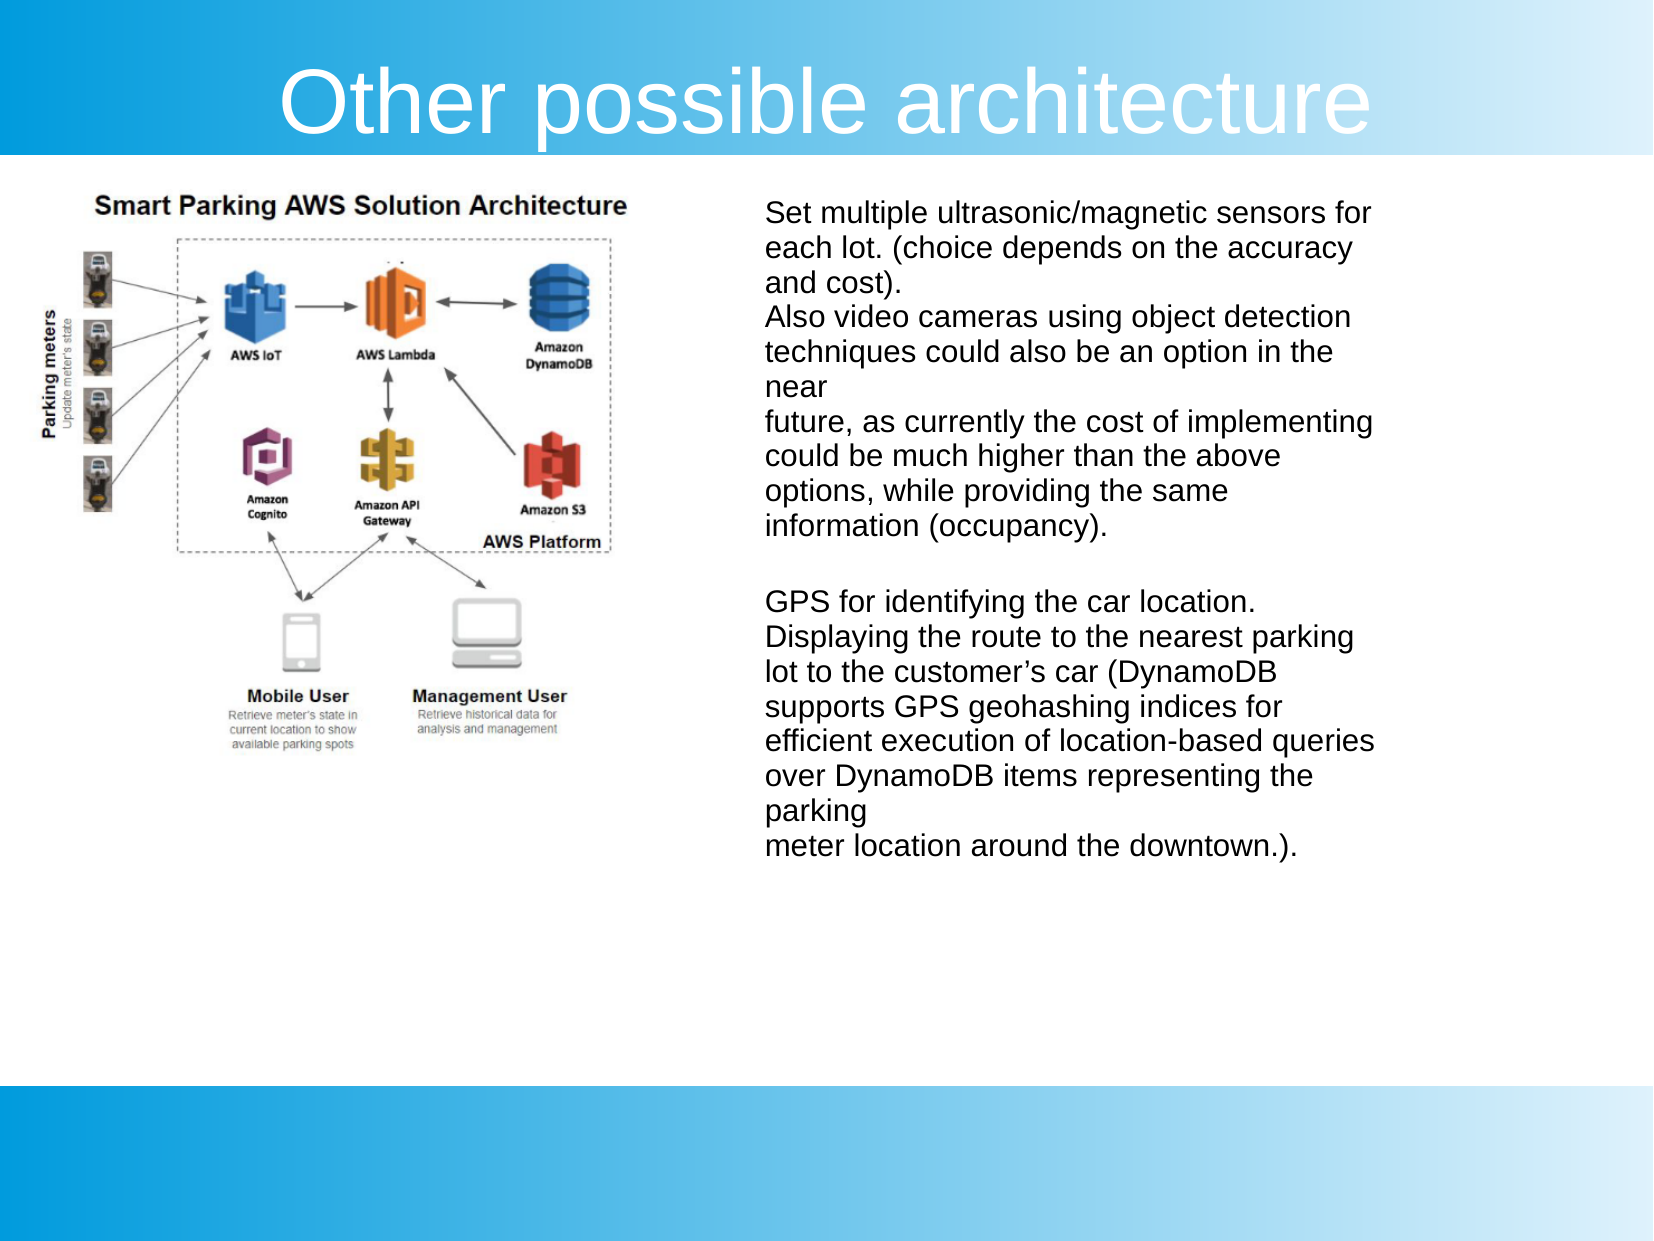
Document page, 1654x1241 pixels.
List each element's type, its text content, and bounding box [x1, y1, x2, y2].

text_box Set multiple ultrasonic/magnetic sensors for each lot. (choice depends on the accuracy and cost). Also video cameras​ using object detection techniques could also be an option in the near future, as currently the cost of implementing could be much higher than the above options, while providing the same information (occupancy). GPS for identifying the car location. Displaying the route to the nearest parking lot to the customer’s car (DynamoDB supports GPS geohashing indices for efficient execution of location-based queries over DynamoDB items representing the parking meter location around the downtown.). [750, 188, 1399, 905]
picture [15, 188, 750, 758]
title Other possible architecture [82, 49, 1571, 155]
